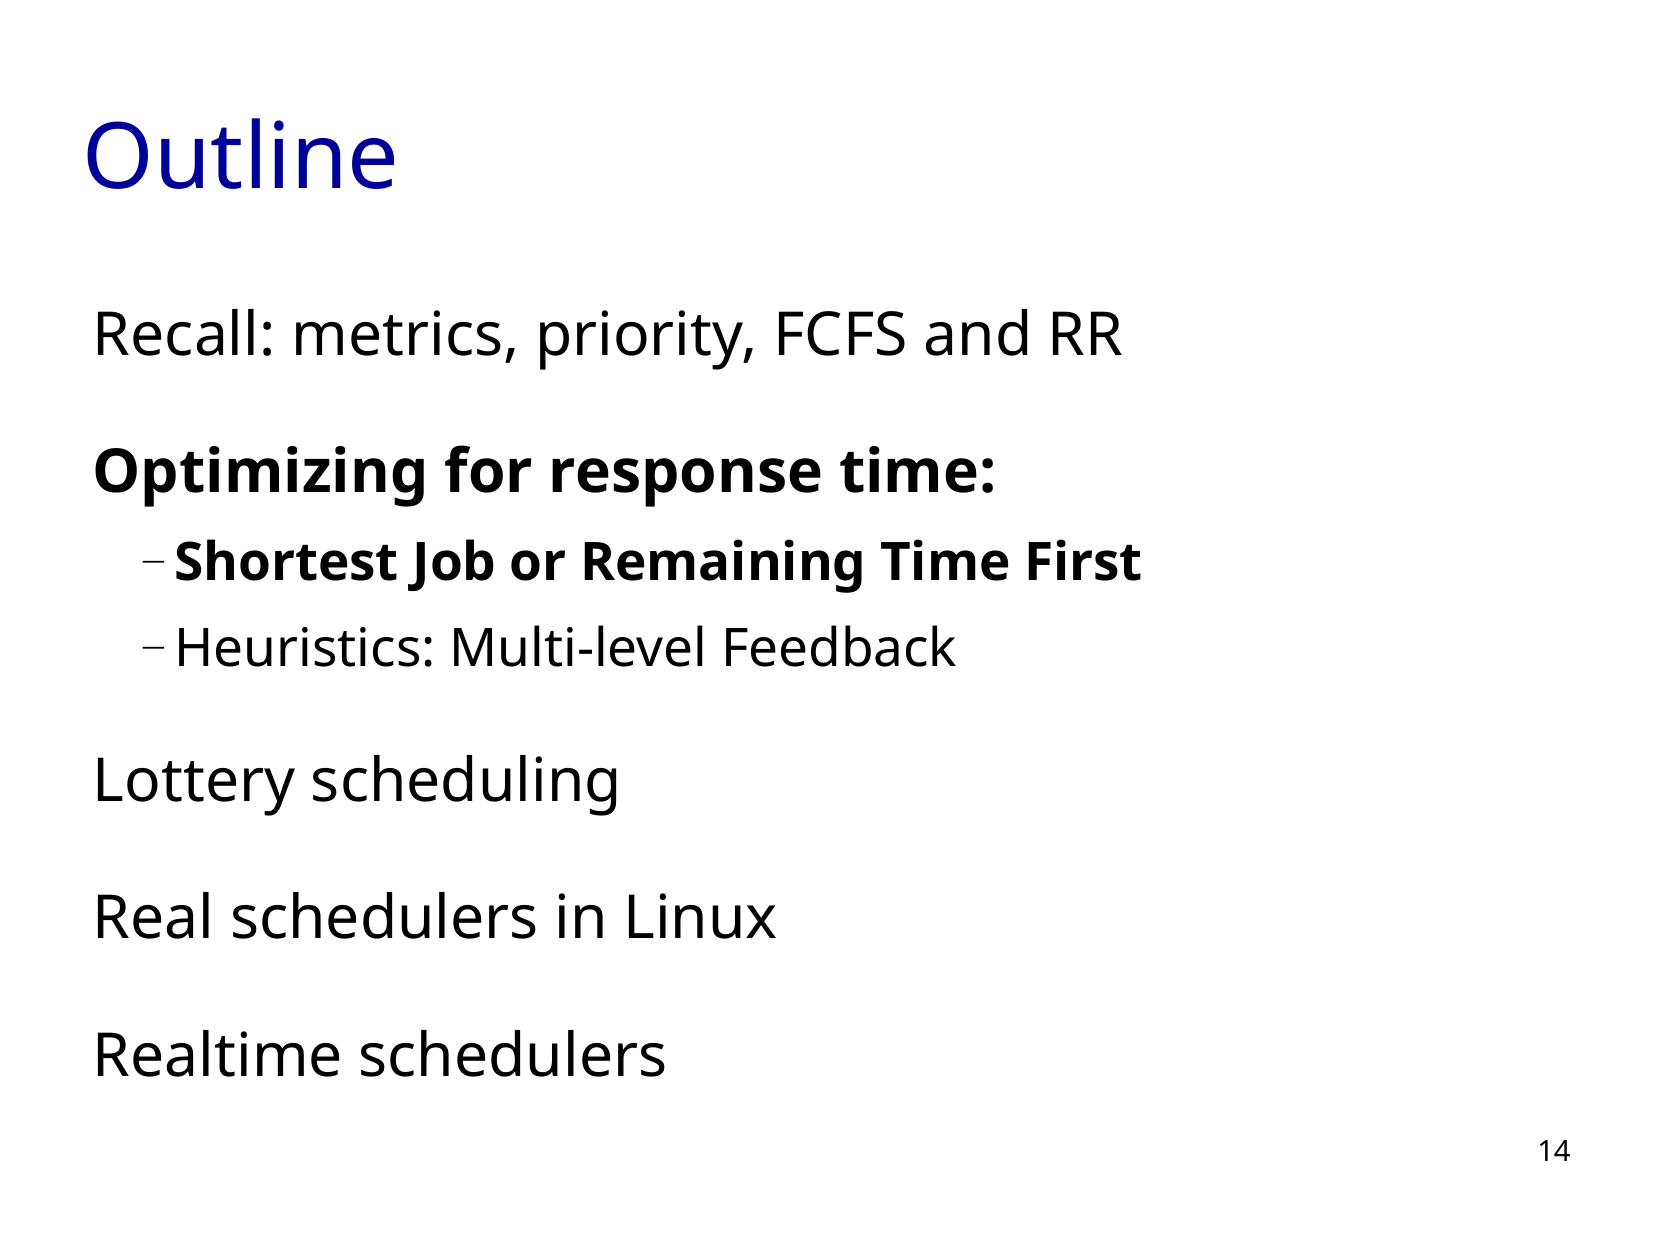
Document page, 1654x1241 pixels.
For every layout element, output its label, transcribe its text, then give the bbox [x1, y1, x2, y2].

title Outline [82, 49, 1571, 257]
list Recall: metrics, priority, FCFS and RR Optimizing for response time: Shortest Job or Remaining Time First Heuristics: Multi-level Feedback Lottery scheduling Real schedulers in Linux Realtime schedulers [60, 290, 1571, 1096]
